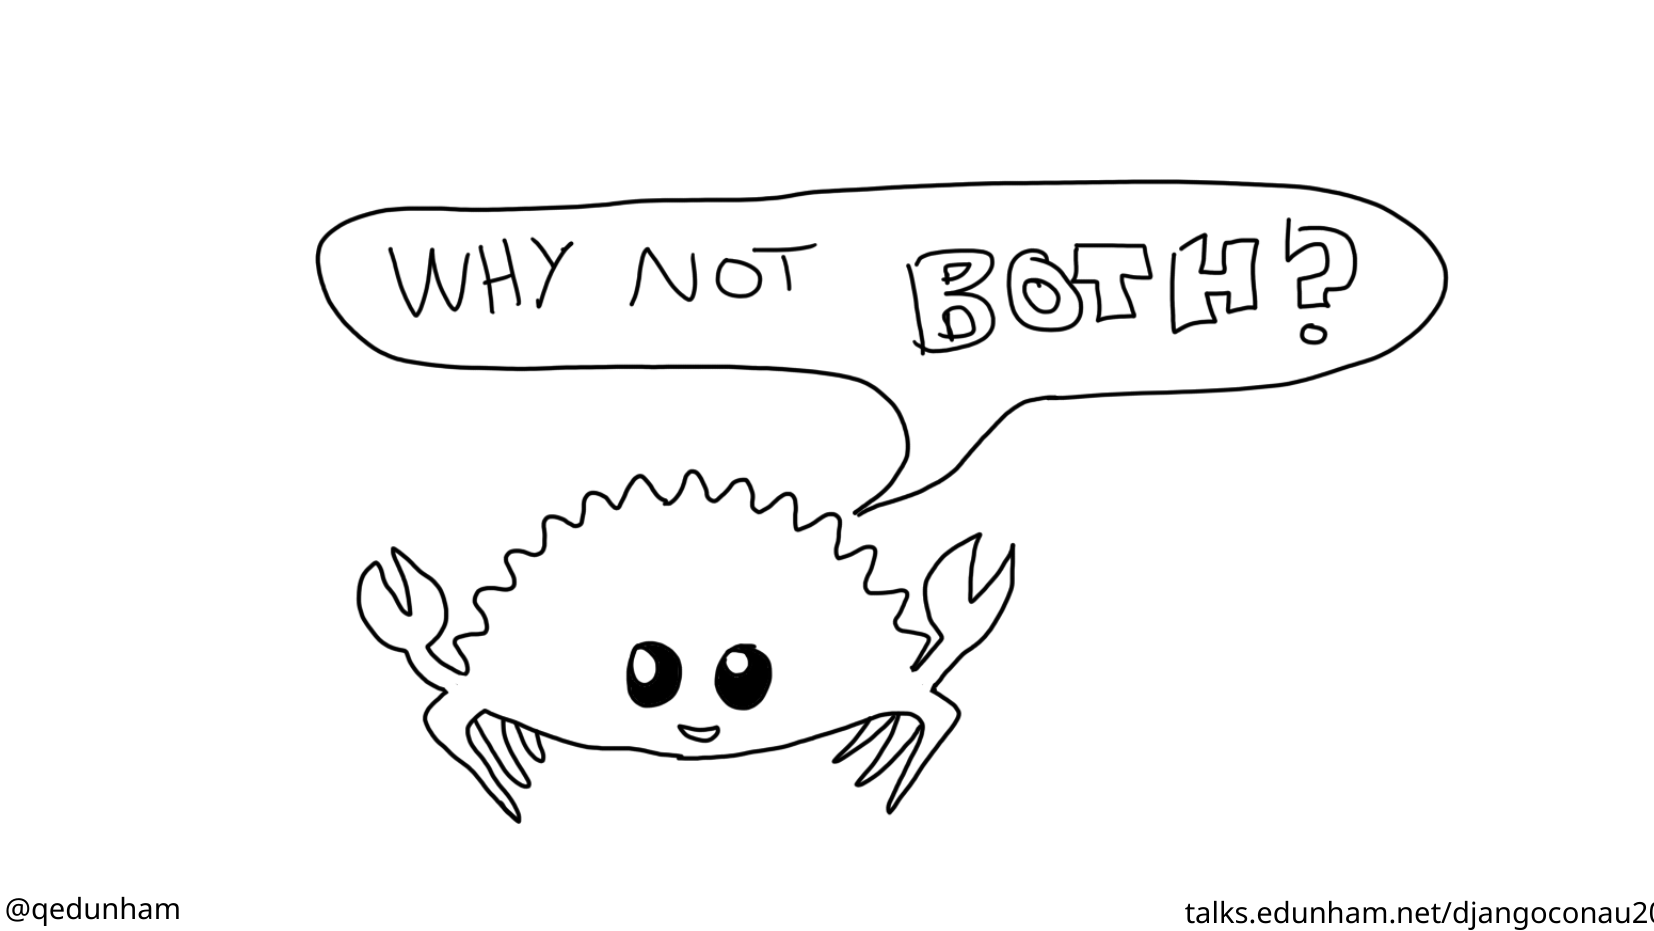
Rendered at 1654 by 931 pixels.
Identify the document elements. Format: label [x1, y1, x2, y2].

picture [315, 179, 1449, 826]
